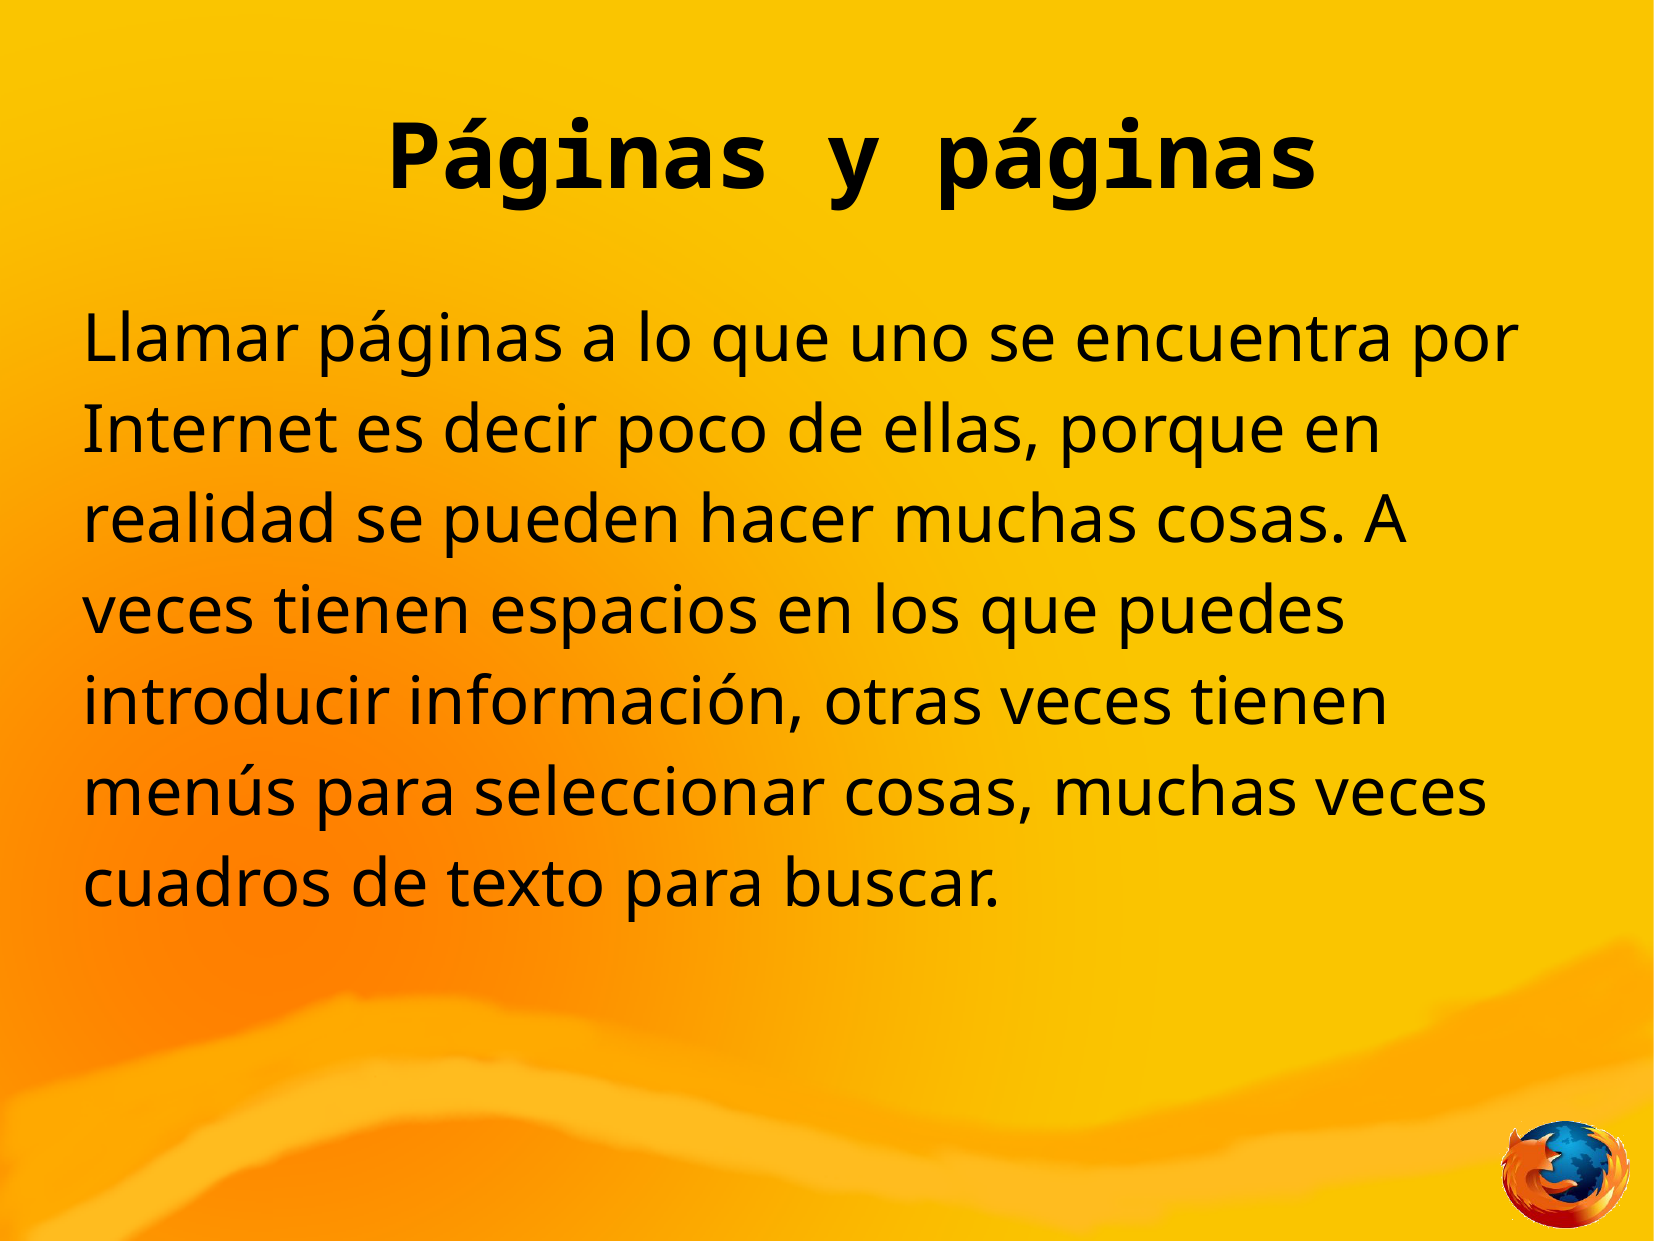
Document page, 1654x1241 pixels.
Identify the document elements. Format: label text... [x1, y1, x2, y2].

list Llamar páginas a lo que uno se encuentra por Internet es decir poco de ellas, porque en realidad se pueden hacer muchas cosas. A veces tienen espacios en los que puedes introducir información, otras veces tienen menús para seleccionar cosas, muchas veces cuadros de texto para buscar. [82, 290, 1571, 1010]
title Páginas y páginas [82, 49, 1571, 257]
picture [0, 0, 1654, 1241]
